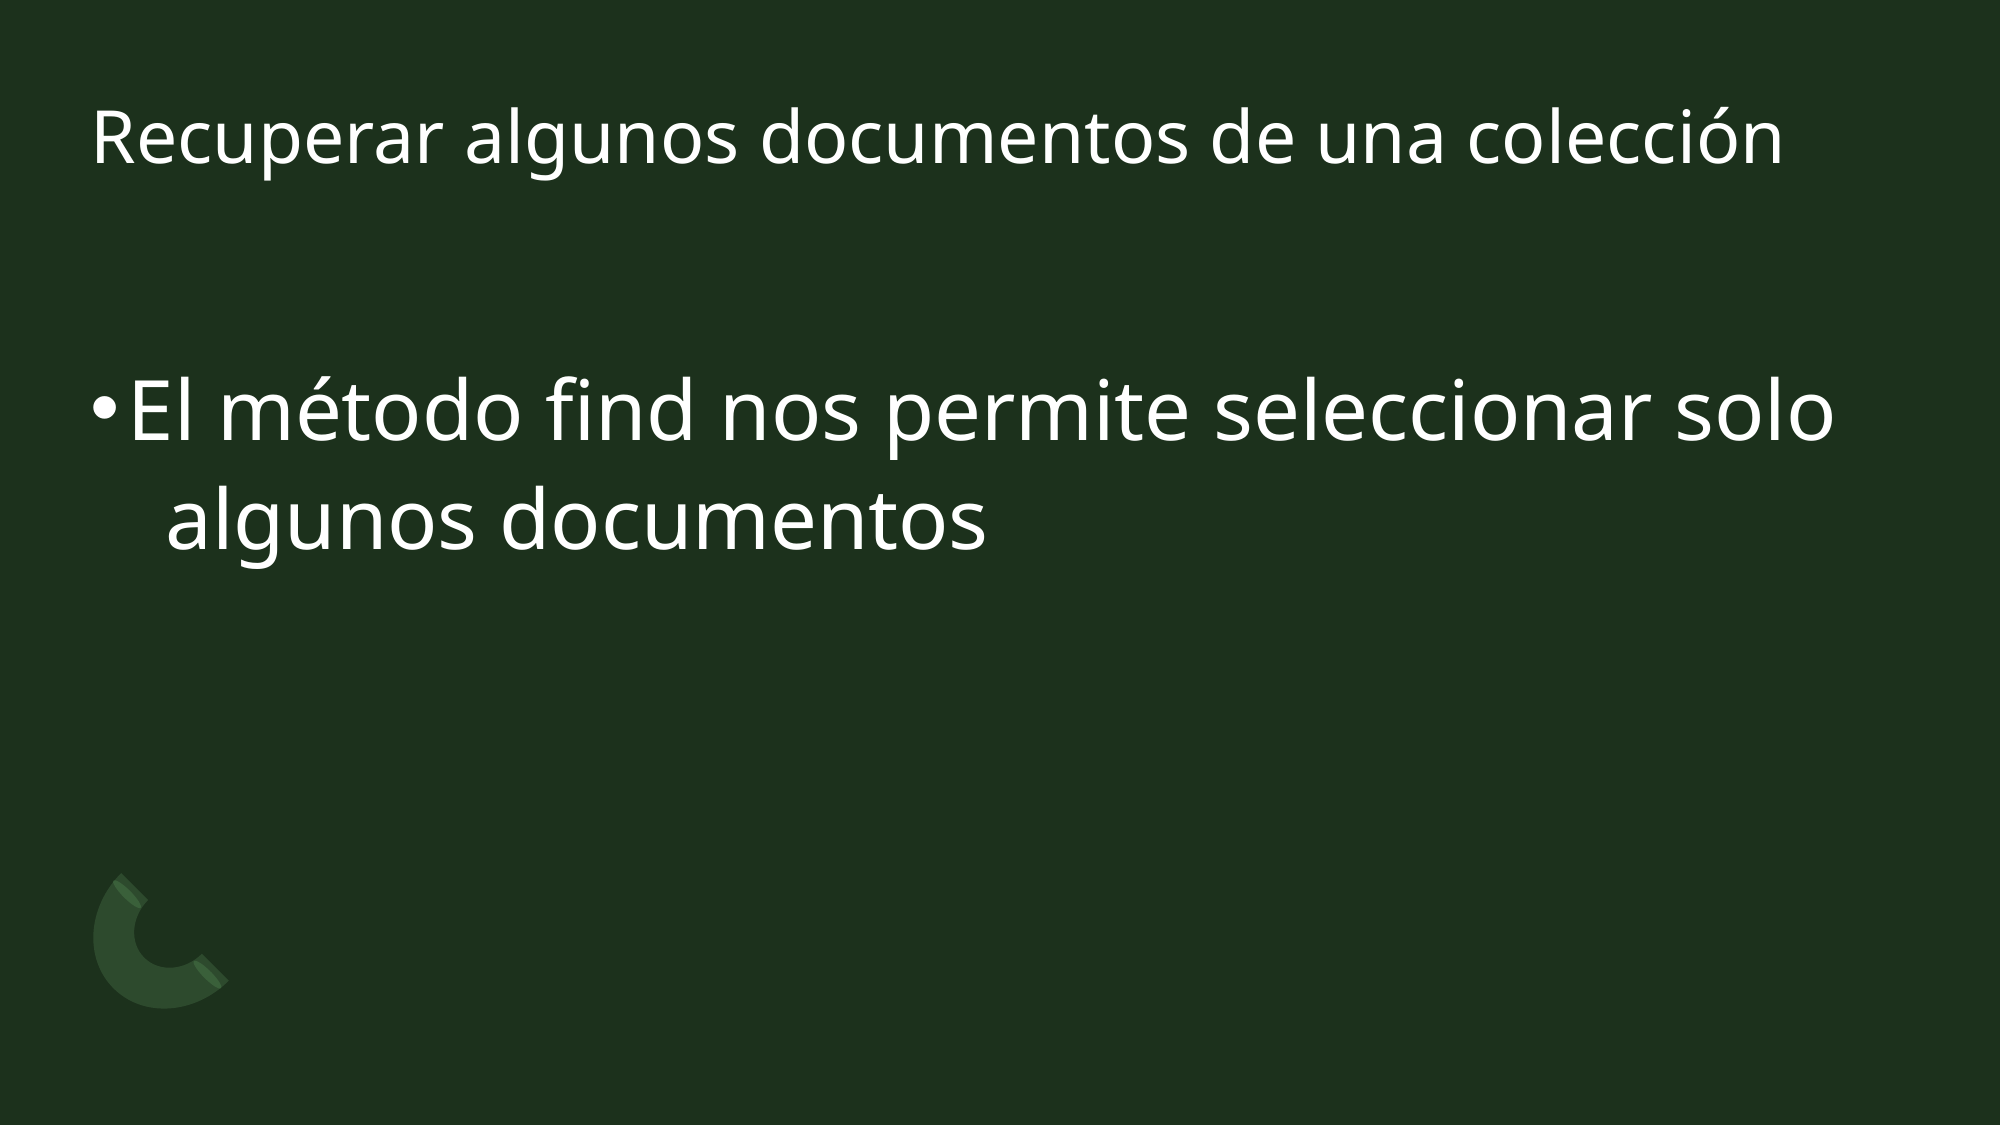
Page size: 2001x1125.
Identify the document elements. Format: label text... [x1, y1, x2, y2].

list El método find nos permite seleccionar solo algunos documentos [90, 346, 1910, 1000]
title Recuperar algunos documentos de una colección [90, 90, 1910, 309]
